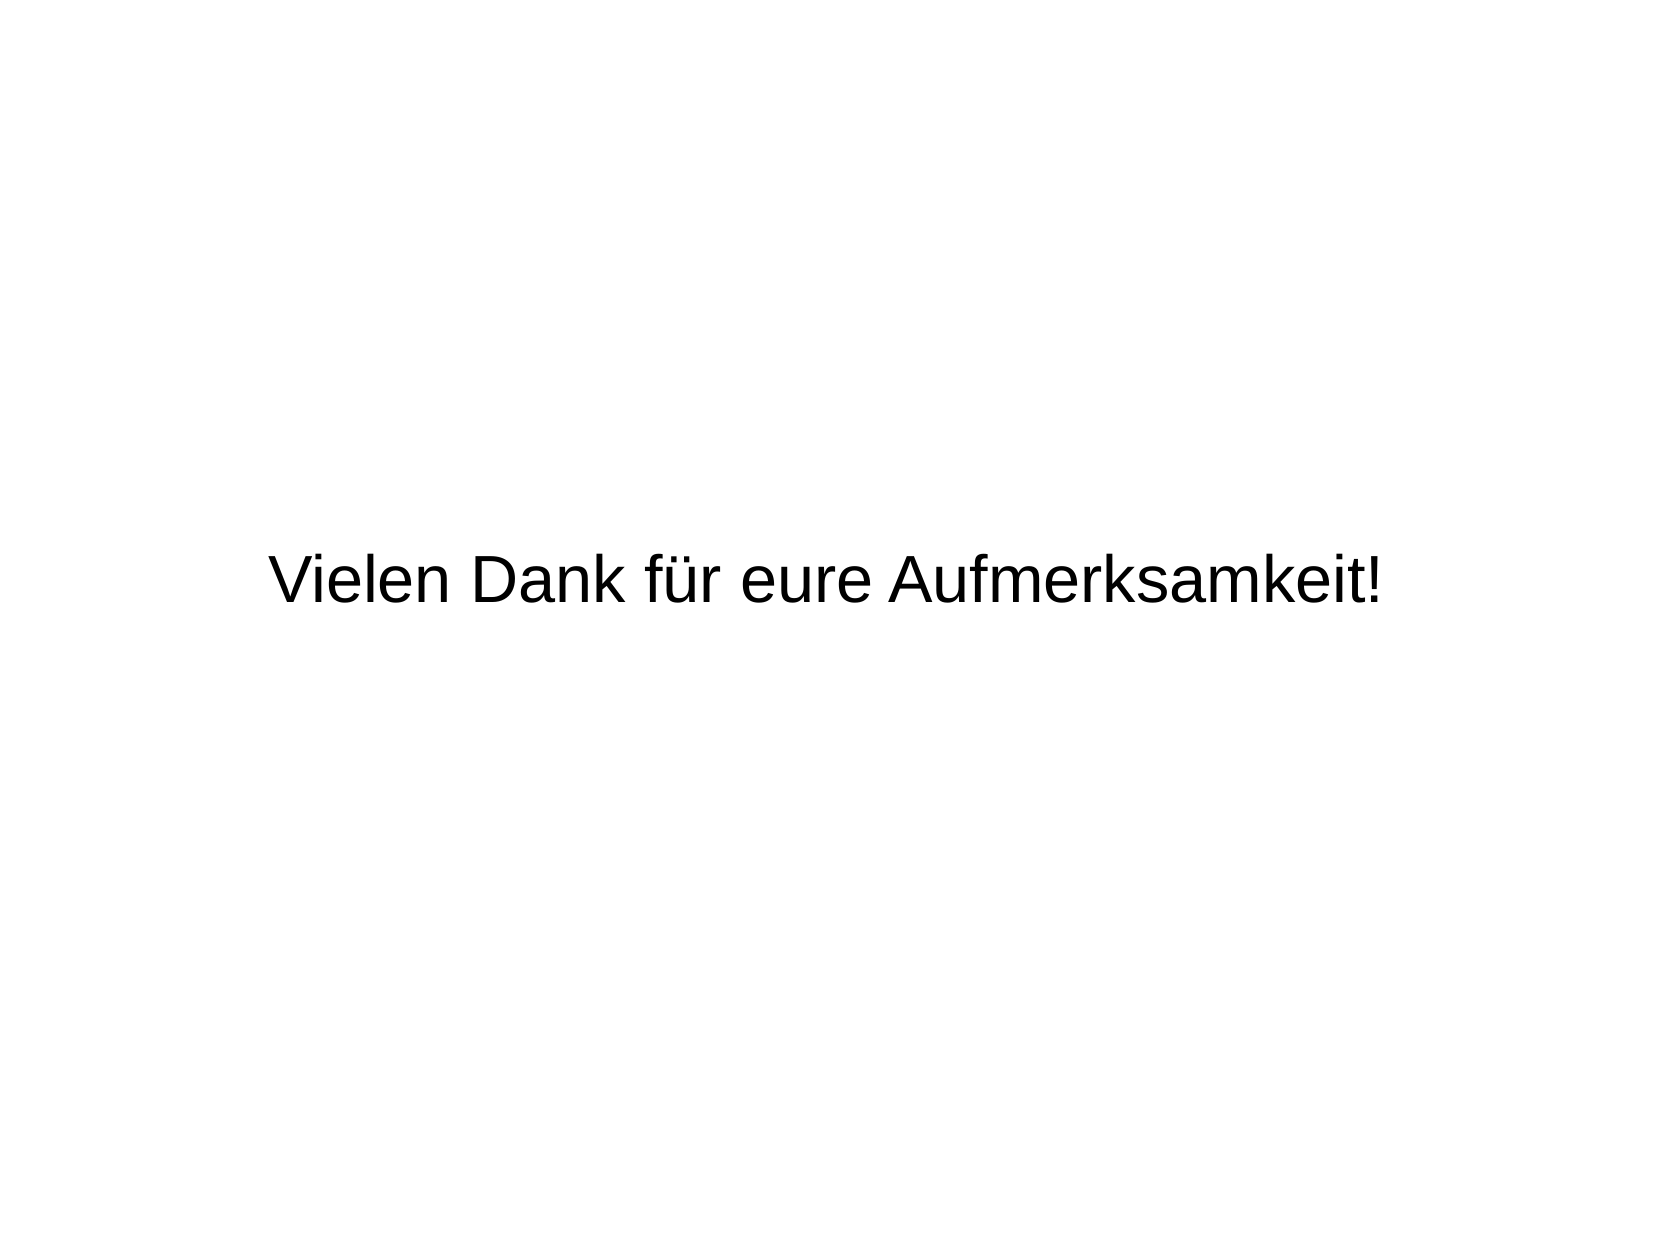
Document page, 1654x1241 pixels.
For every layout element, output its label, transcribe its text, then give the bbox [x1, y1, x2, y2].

subtitle Vielen Dank für eure Aufmerksamkeit! [82, 56, 1571, 1102]
